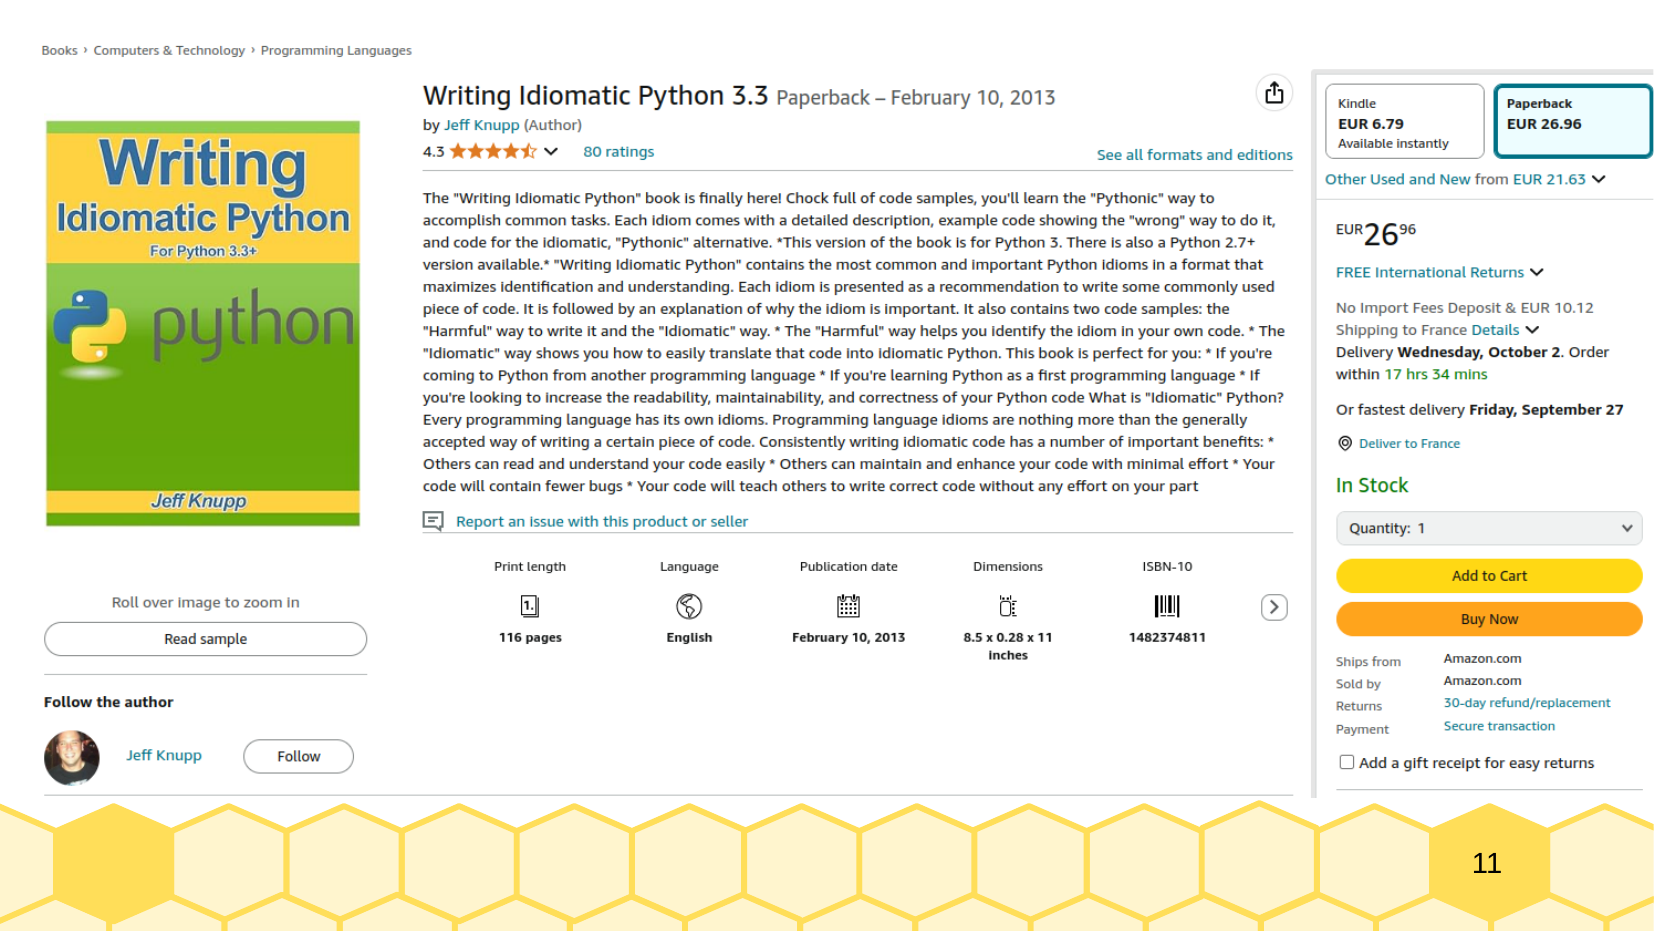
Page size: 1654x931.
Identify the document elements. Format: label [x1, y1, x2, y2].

picture [0, 36, 1654, 798]
